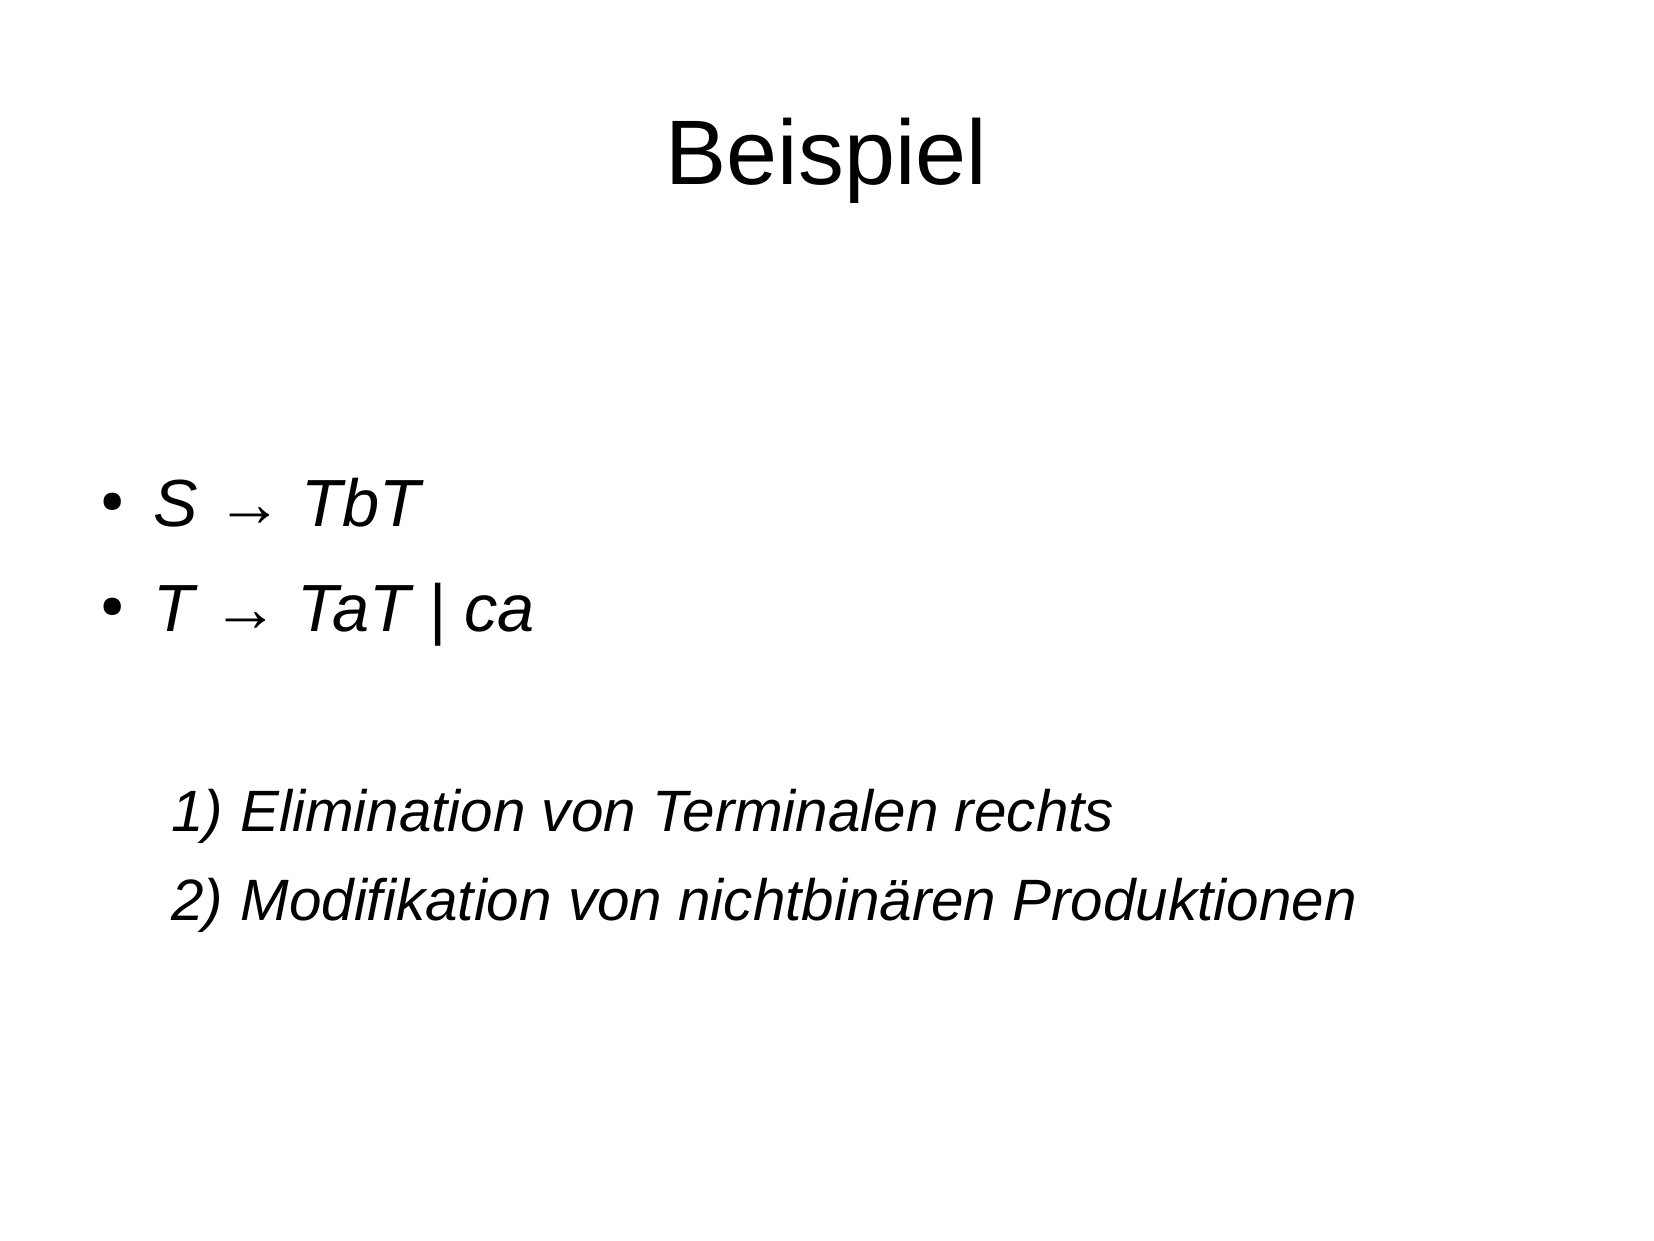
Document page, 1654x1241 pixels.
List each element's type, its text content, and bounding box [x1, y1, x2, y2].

list S → TbT T → TaT | ca Elimination von Terminalen rechts Modifikation von nichtbinären Produktionen [82, 290, 1571, 1109]
title Beispiel [82, 49, 1571, 257]
